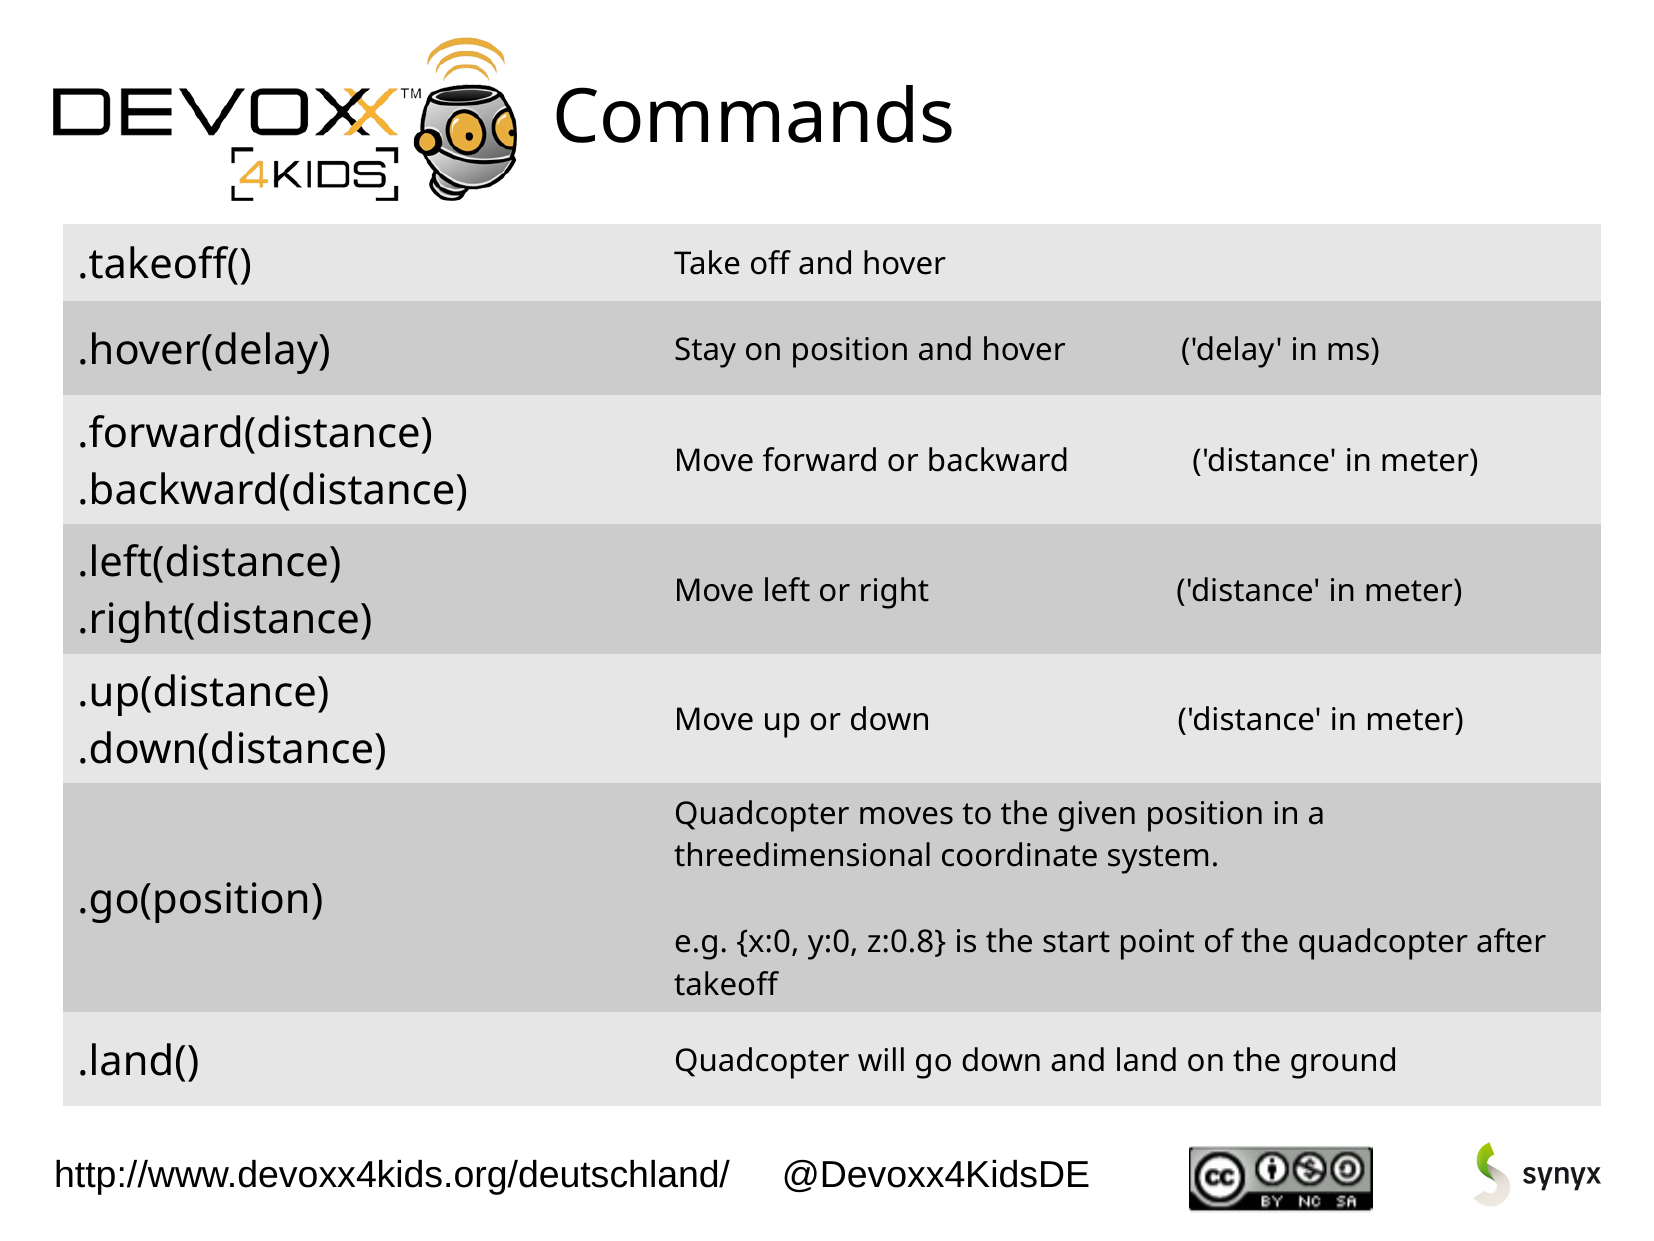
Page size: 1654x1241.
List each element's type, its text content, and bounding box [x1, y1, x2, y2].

table_header .takeoff() [63, 224, 659, 301]
title Commands [537, 60, 1595, 171]
table_cell .land() [63, 1012, 659, 1106]
table_cell Quadcopter moves to the given position in a threedimensional coordinate system. e.g. {x:0, y:0, z:0.8} is the start point of the quadcopter after takeoff [659, 783, 1601, 1012]
table_header Take off and hover [659, 224, 1601, 301]
picture [53, 37, 517, 201]
table_cell .left(distance) .right(distance) [63, 524, 659, 654]
table_cell Stay on position and hover ('delay' in ms) [659, 301, 1601, 395]
picture [1455, 1128, 1616, 1223]
picture [1189, 1146, 1373, 1213]
table_cell .go(position) [63, 783, 659, 1012]
table_cell Quadcopter will go down and land on the ground [659, 1012, 1601, 1106]
table_cell .hover(delay) [63, 301, 659, 395]
table_cell Move up or down ('distance' in meter) [659, 654, 1601, 783]
table_cell Move forward or backward ('distance' in meter) [659, 395, 1601, 524]
table_cell .up(distance) .down(distance) [63, 654, 659, 783]
table_cell .forward(distance) .backward(distance) [63, 395, 659, 524]
table_cell Move left or right ('distance' in meter) [659, 524, 1601, 654]
